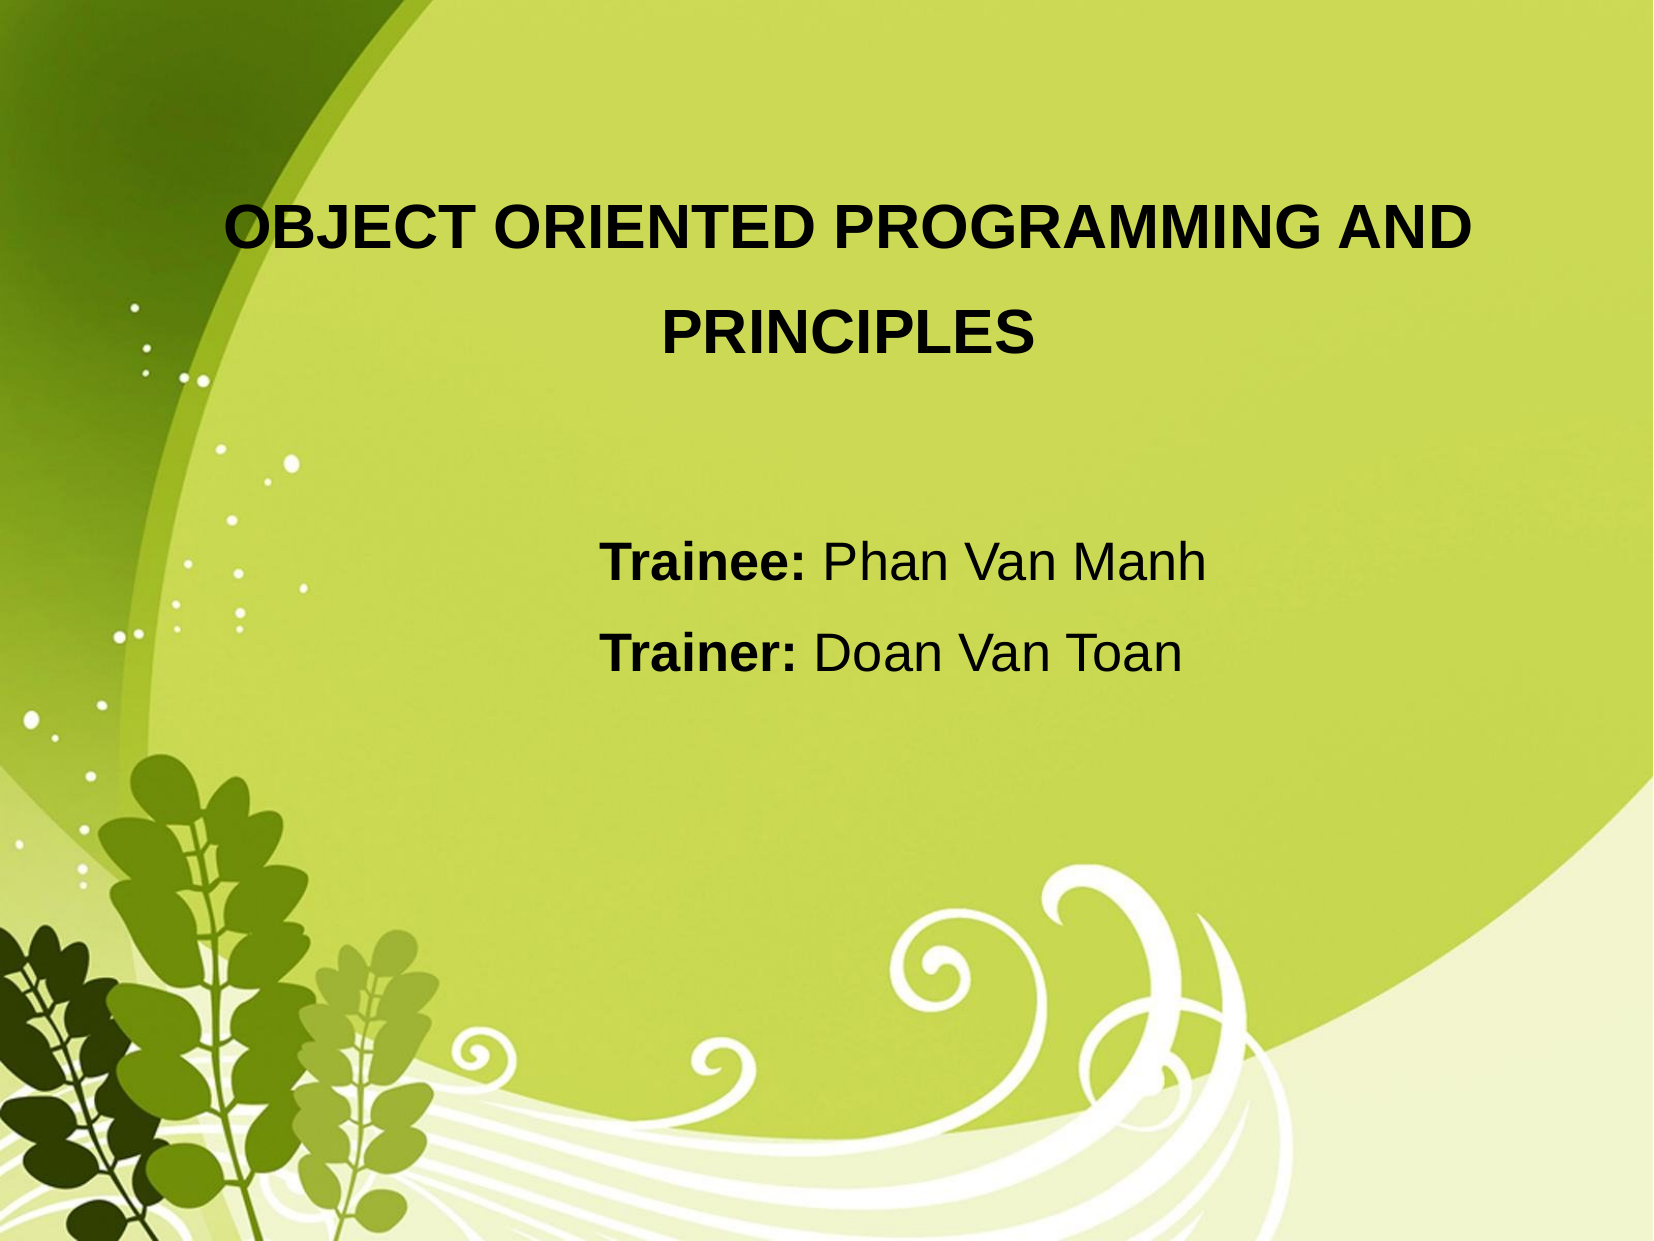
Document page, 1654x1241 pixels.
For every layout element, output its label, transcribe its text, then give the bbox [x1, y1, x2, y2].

picture [0, 0, 1654, 1241]
text_box Trainee: Phan Van Manh Trainer: Doan Van Toan [585, 493, 1591, 661]
text_box OBJECT ORIENTED PROGRAMMING AND PRINCIPLES [15, 150, 1653, 375]
